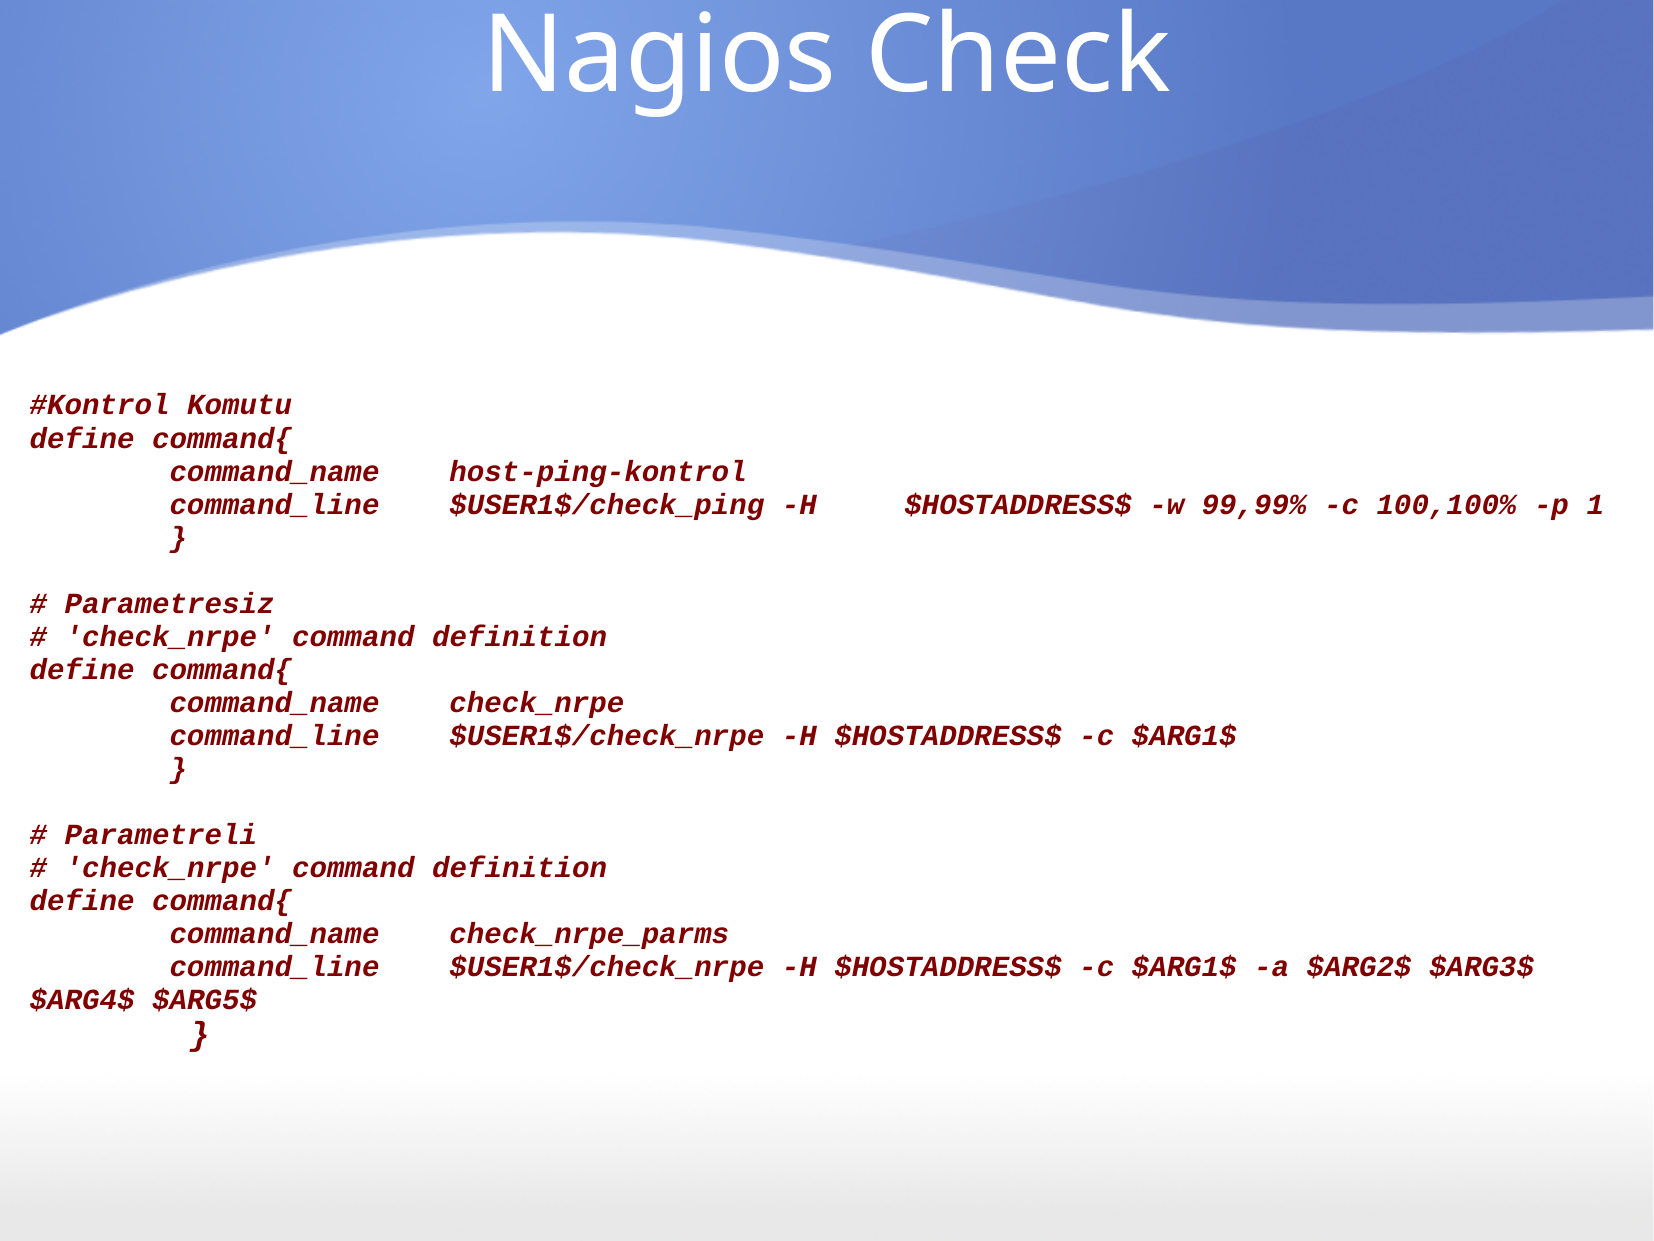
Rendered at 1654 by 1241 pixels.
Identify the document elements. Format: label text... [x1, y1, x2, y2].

list #Kontrol Komutu define command{ command_name host-ping-kontrol command_line $USER1$/check_ping -H $HOSTADDRESS$ -w 99,99% -c 100,100% -p 1 } # Parametresiz # 'check_nrpe' command definition define command{ command_name check_nrpe command_line $USER1$/check_nrpe -H $HOSTADDRESS$ -c $ARG1$ } # Parametreli # 'check_nrpe' command definition define command{ command_name check_nrpe_parms command_line $USER1$/check_nrpe -H $HOSTADDRESS$ -c $ARG1$ -a $ARG2$ $ARG3$ $ARG4$ $ARG5$ } [29, 324, 1625, 1211]
picture [0, 0, 1654, 1241]
title Nagios Check [82, 0, 1571, 256]
